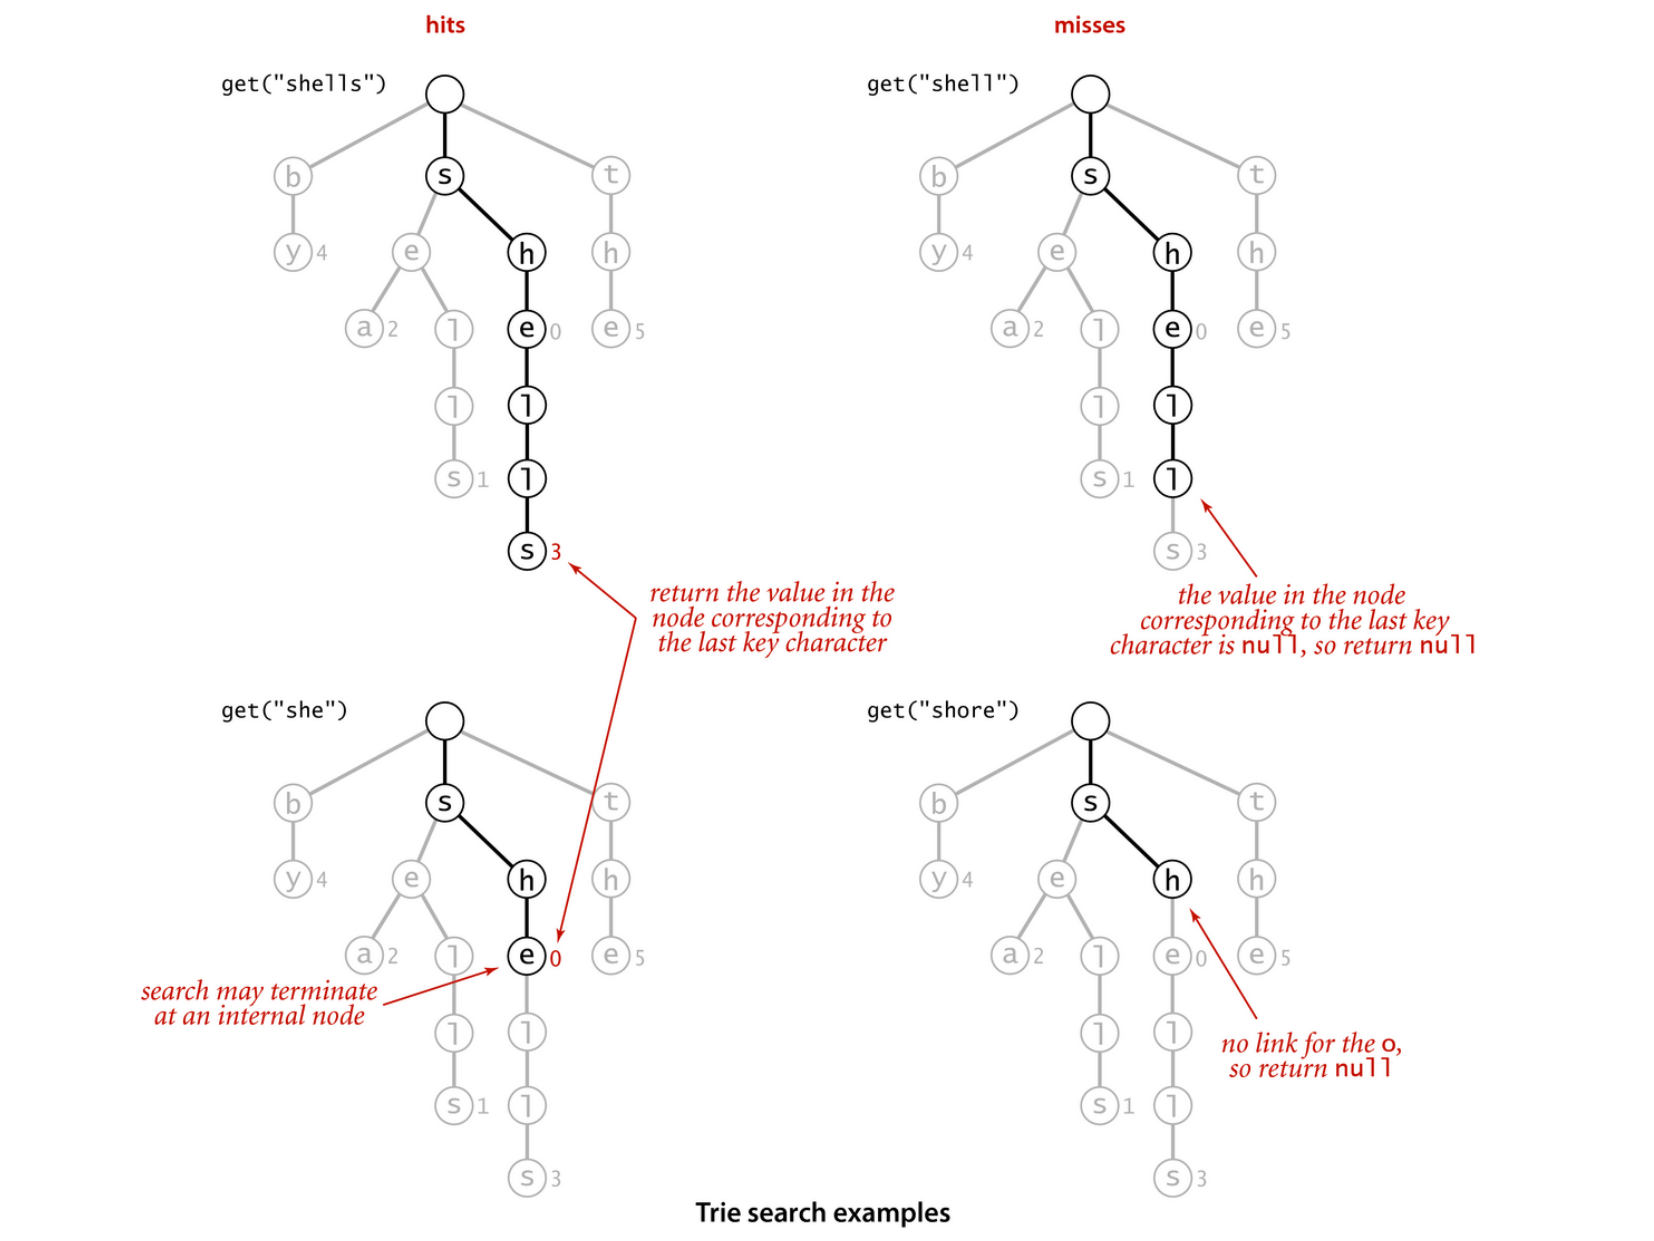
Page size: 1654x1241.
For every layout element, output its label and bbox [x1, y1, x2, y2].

picture [141, 11, 1479, 1229]
